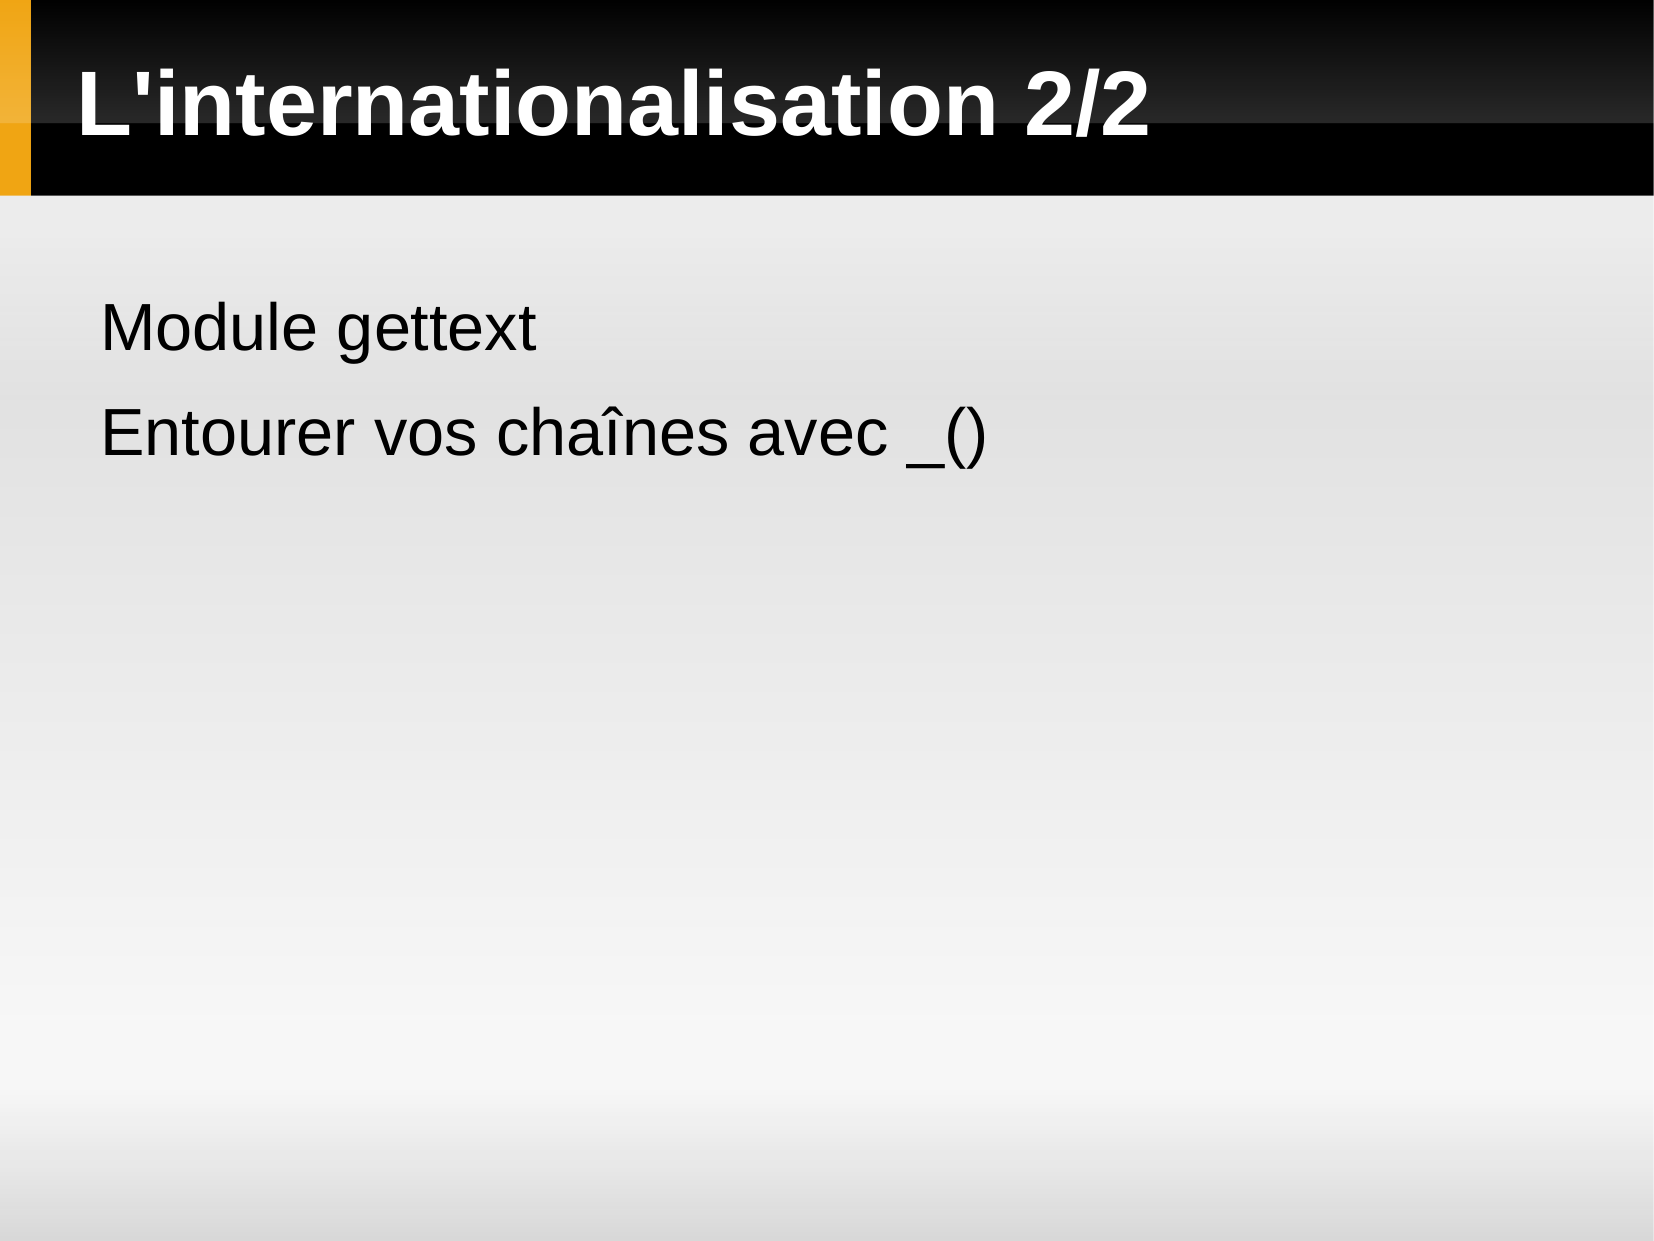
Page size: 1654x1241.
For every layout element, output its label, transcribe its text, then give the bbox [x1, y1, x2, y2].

list Module gettext Entourer vos chaînes avec _() [82, 290, 1571, 1094]
picture [0, 0, 1654, 1241]
title L'internationalisation 2/2 [76, 7, 1565, 200]
